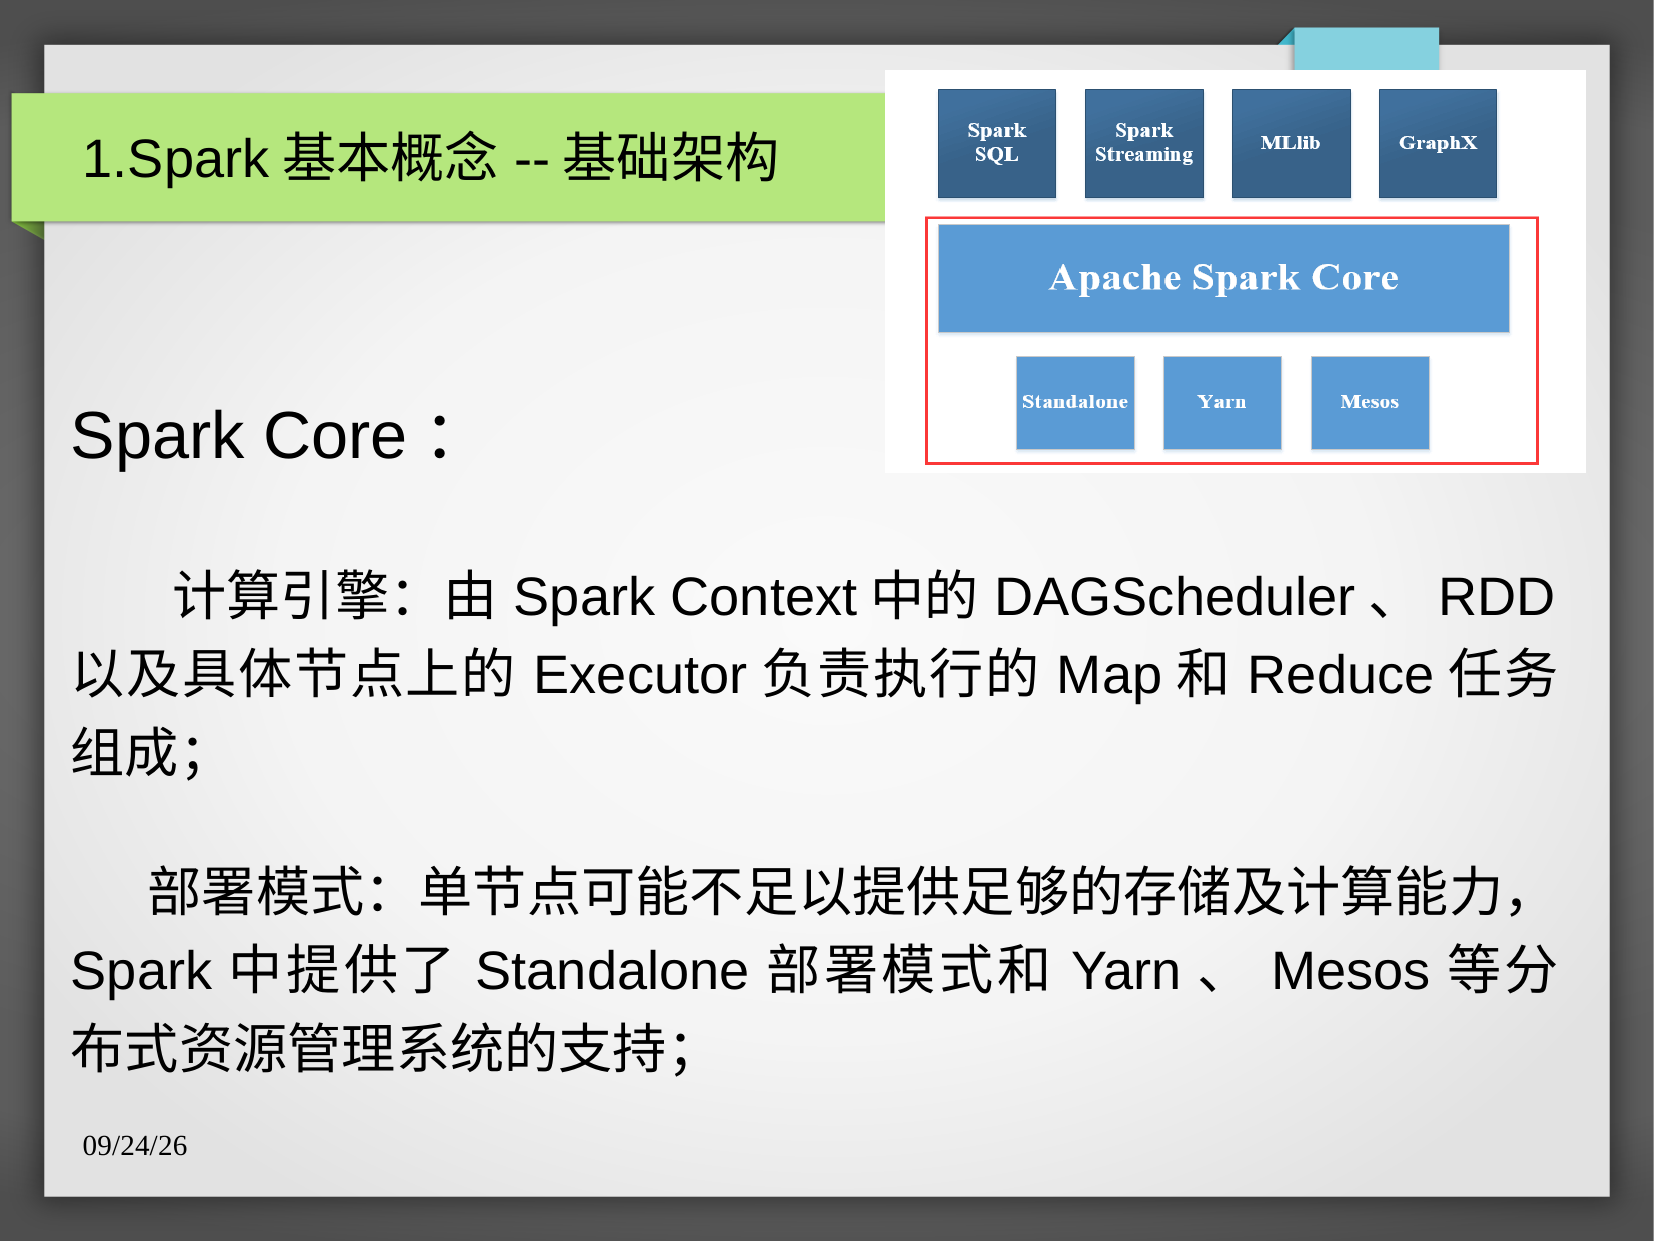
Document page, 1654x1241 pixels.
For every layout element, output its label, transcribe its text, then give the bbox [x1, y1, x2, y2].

title 1.Spark基本概念--基础架构 [82, 94, 885, 213]
picture [0, 0, 1654, 1241]
subtitle Spark Core： 计算引擎：由Spark Context中的DAGScheduler、RDD以及具体节点上的Executor负责执行的Map和Reduce任务组成； 部署模式：单节点可能不足以提供足够的存储及计算能力，Spark中提供了Standalone部署模式和Yarn、Mesos等分布式资源管理系统的支持； [70, 342, 1560, 1123]
